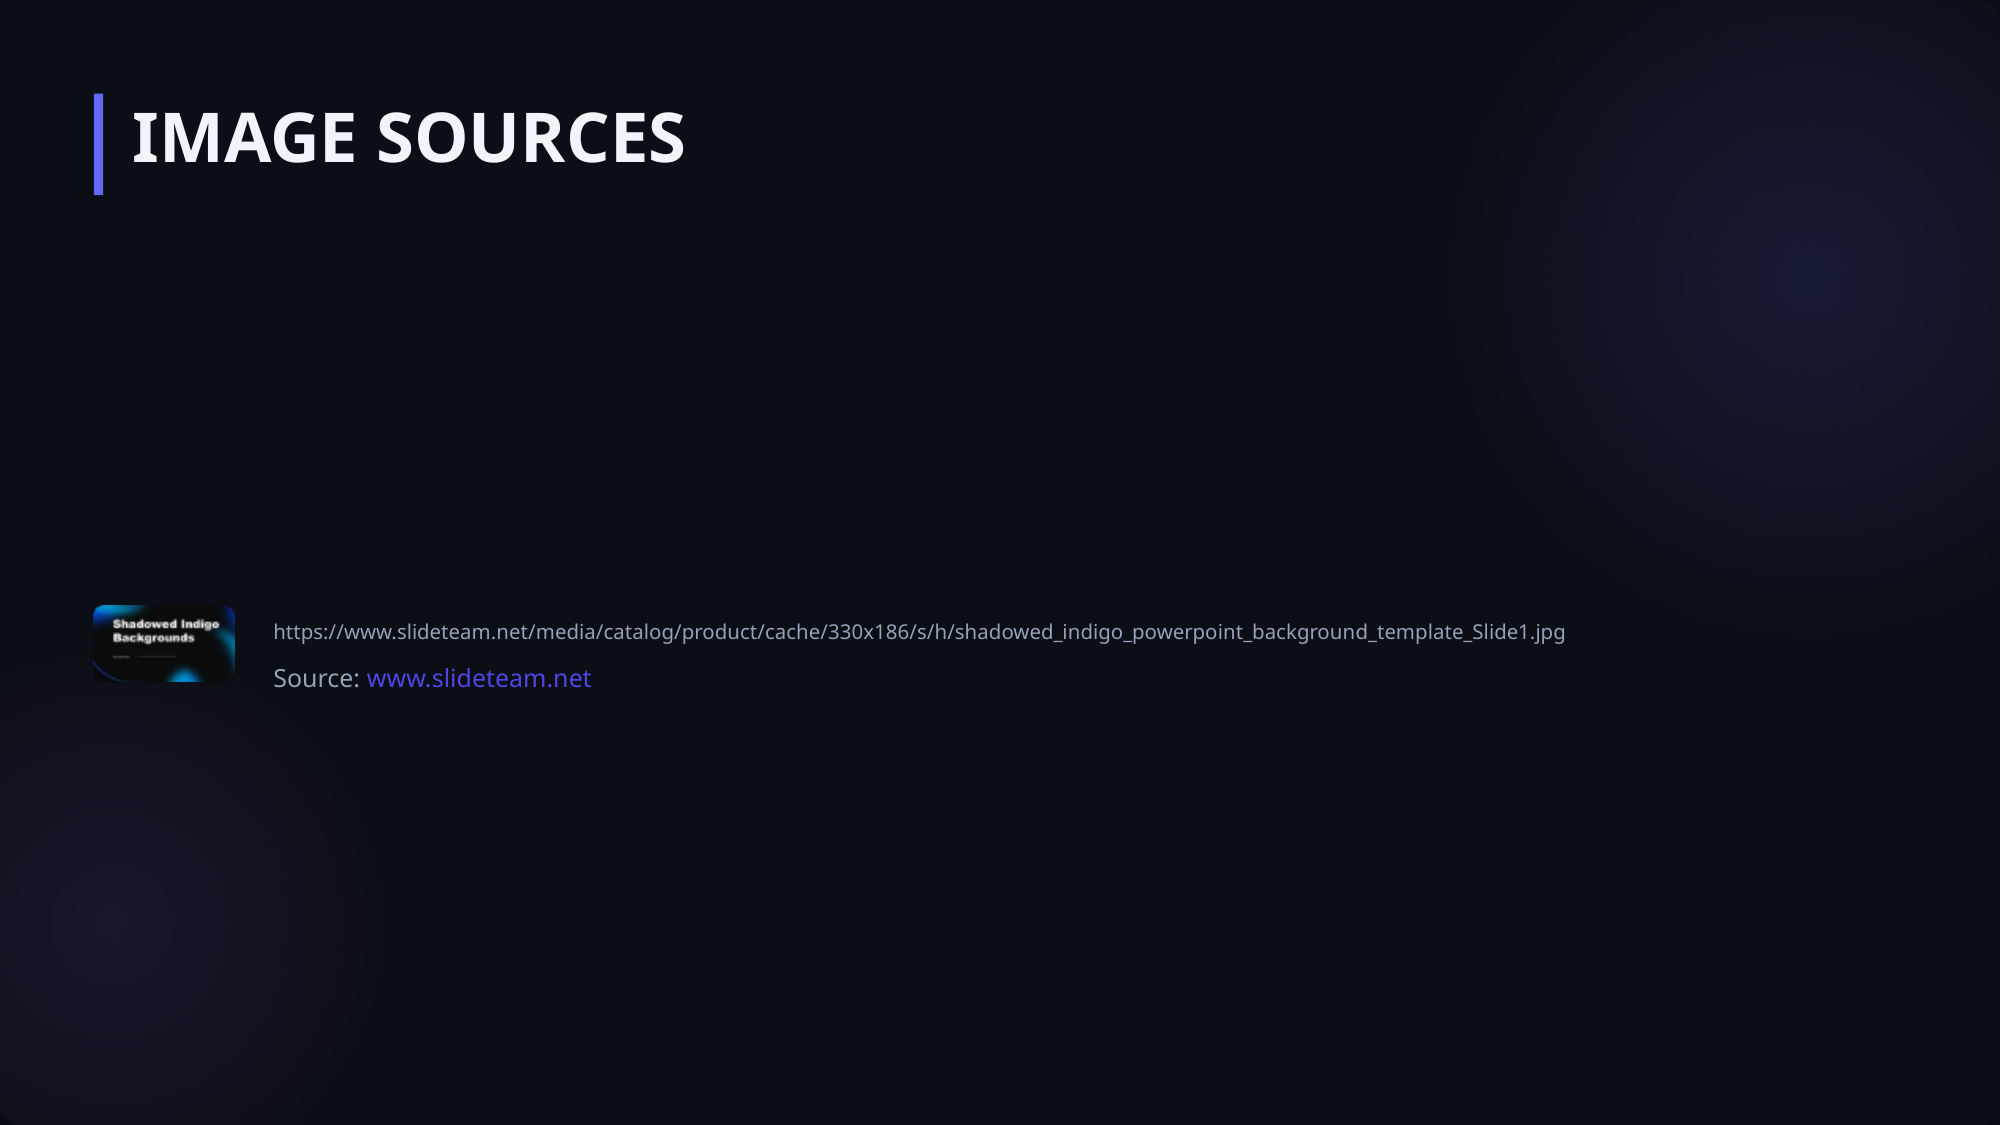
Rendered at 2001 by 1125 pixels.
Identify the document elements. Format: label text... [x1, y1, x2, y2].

text_box [93, 93, 104, 196]
text_box https://www.slideteam.net/media/catalog/product/cache/330x186/s/h/shadowed_indigo_powerpoint_background_template_Slide1.jpg [273, 604, 1907, 644]
text_box Source: www.slideteam.net [273, 644, 1907, 693]
picture [0, 0, 2000, 1125]
text_box IMAGE SOURCES [132, 93, 1995, 177]
